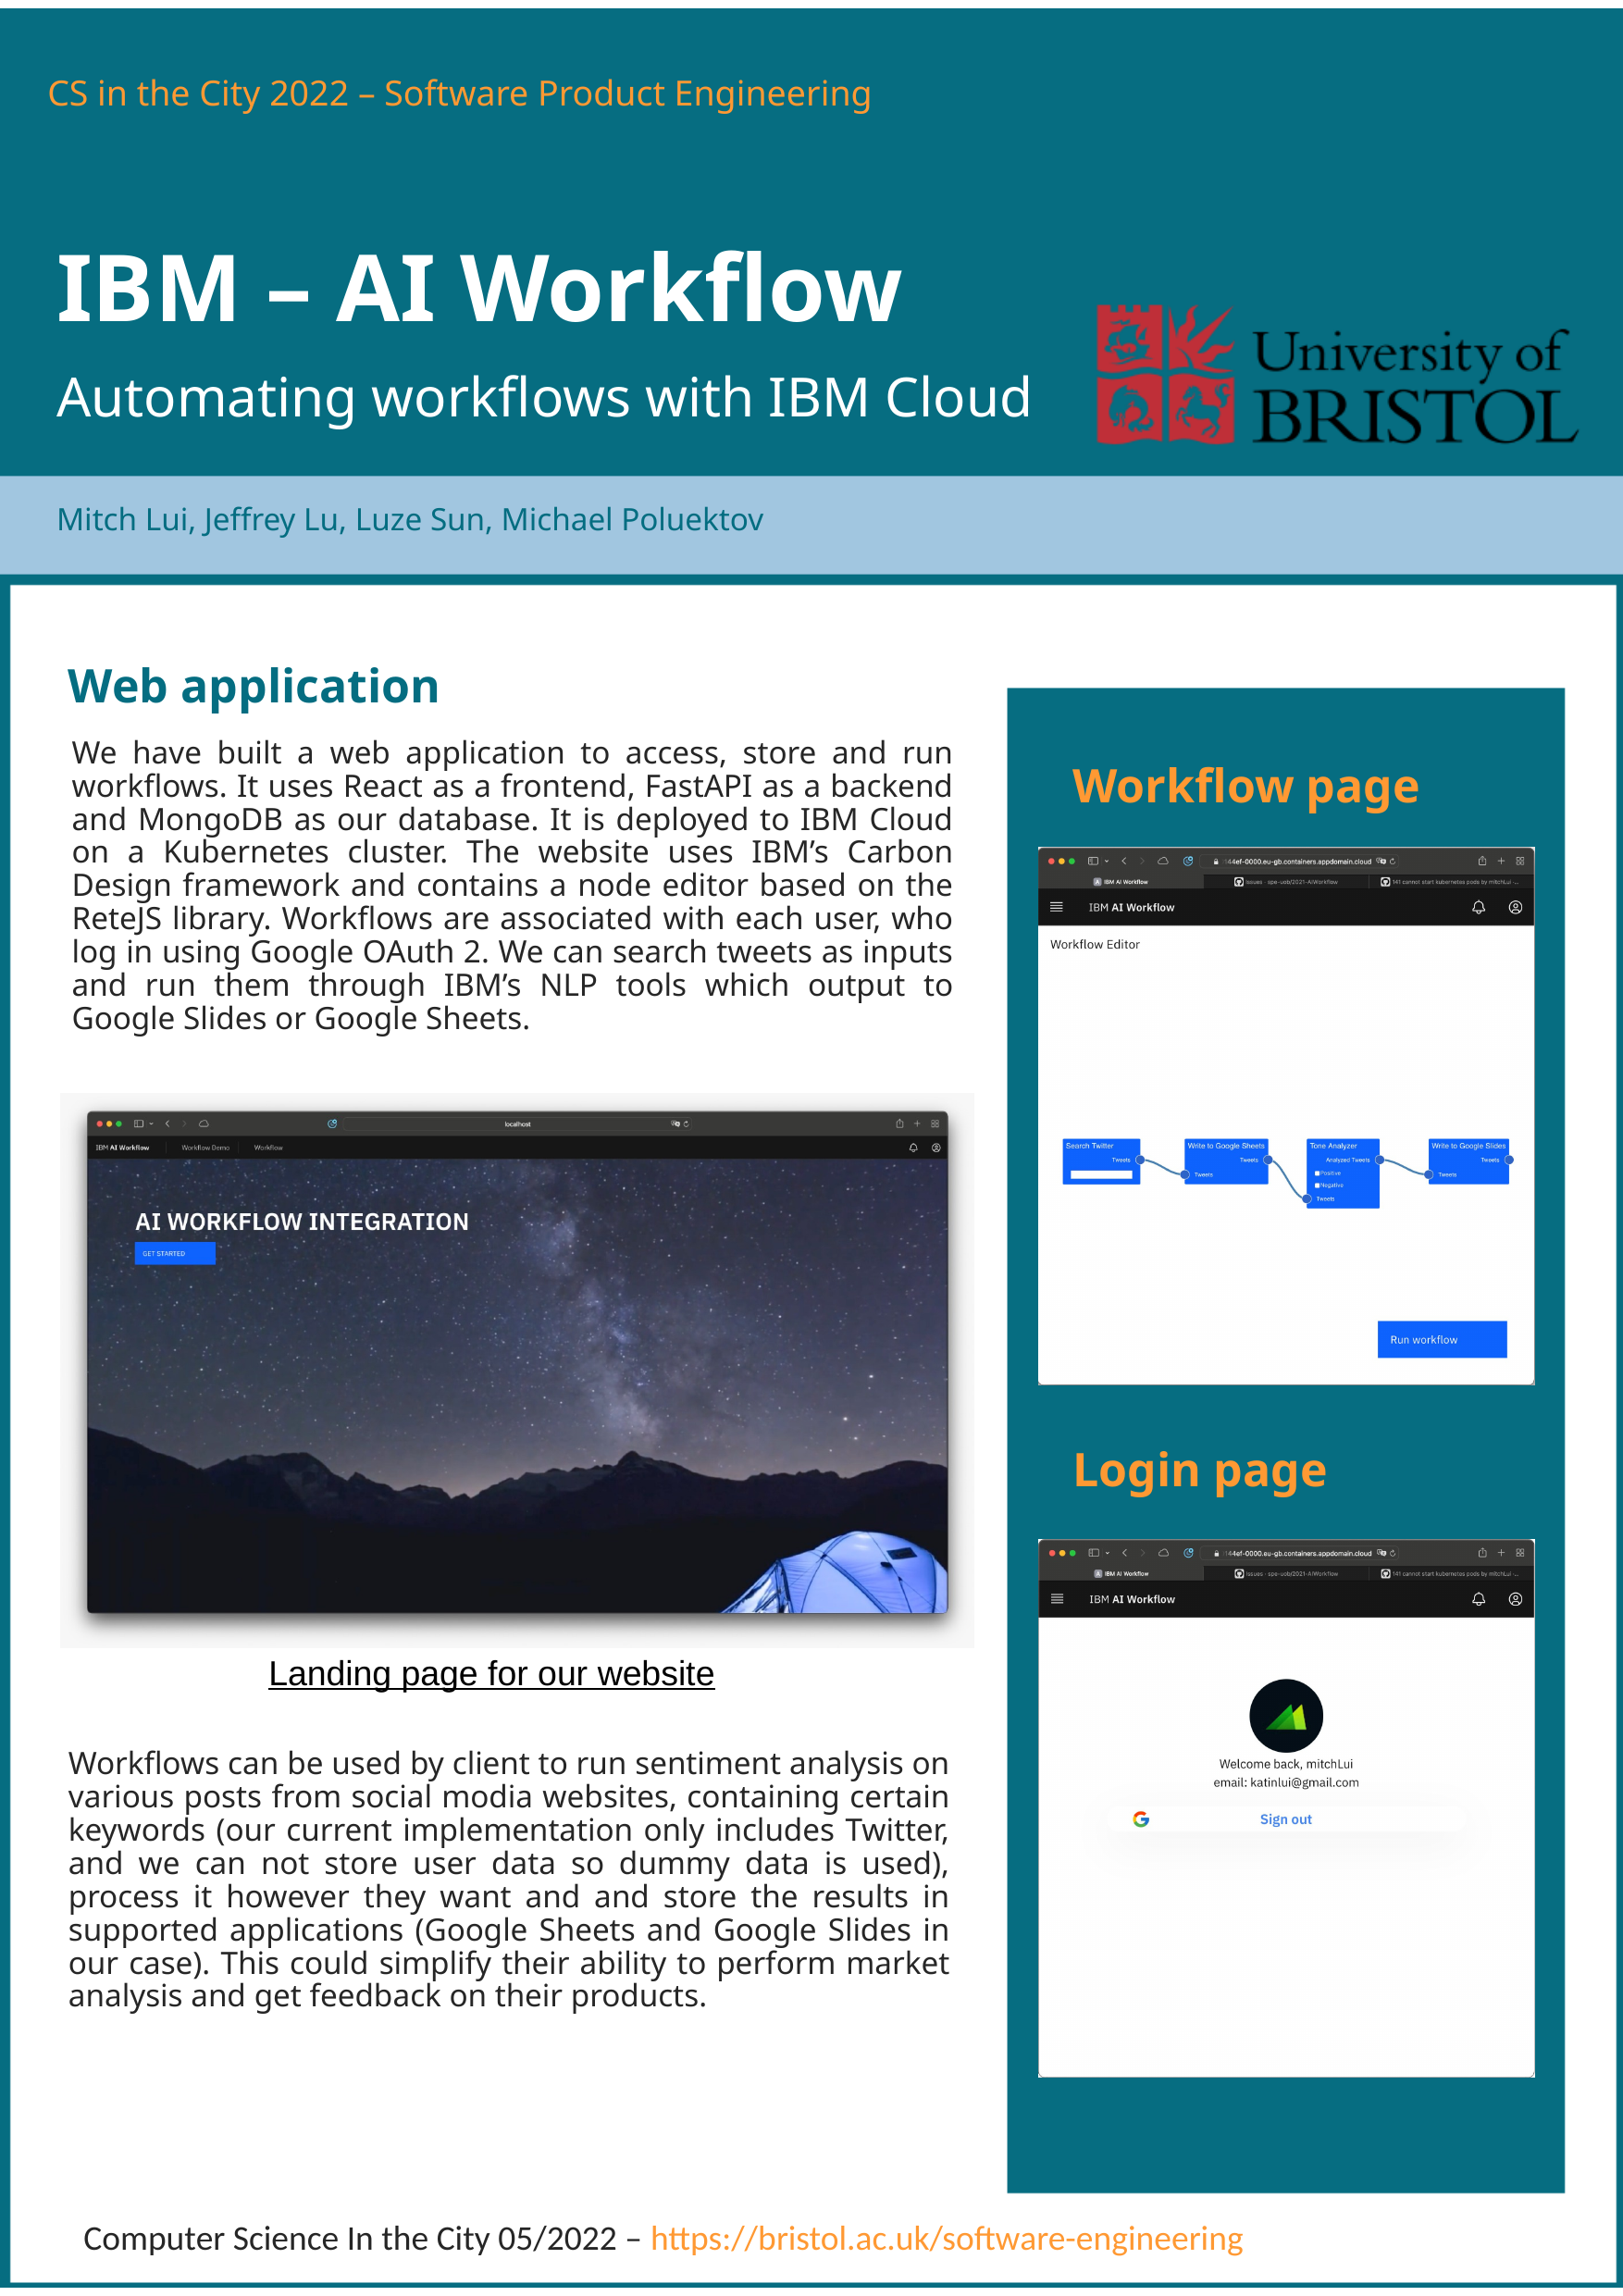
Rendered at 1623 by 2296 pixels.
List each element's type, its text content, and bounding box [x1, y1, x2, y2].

picture [60, 1093, 974, 1648]
list Login page [1059, 1439, 1476, 1532]
list Mitch Lui, Jeffrey Lu, Luze Sun, Michael Poluektov [42, 497, 1469, 558]
list Workflow page [1059, 755, 1476, 847]
picture [1038, 847, 1535, 1386]
list Web application [55, 655, 965, 760]
title IBM – AI Workflow [42, 159, 1214, 350]
list Workflows can be used by client to run sentiment analysis on various posts from social modia websites, containing certain keywords (our current implementation only includes Twitter, and we can not store user data so dummy data is used), process it however they want and and store the results in supported applications (Google Sheets and Google Slides in our case). This could simplify their ability to perform market analysis and get feedback on their products. [55, 1741, 966, 2078]
subtitle Automating workflows with IBM Cloud [42, 363, 1066, 454]
picture [1038, 1539, 1535, 2078]
text_box Landing page for our website [191, 1647, 793, 1722]
list We have built a web application to access, store and run workflows. It uses React as a frontend, FastAPI as a backend and MongoDB as our database. It is deployed to IBM Cloud on a Kubernetes cluster. The website uses IBM’s Carbon Design framework and contains a node editor based on the ReteJS library. Workflows are associated with each user, who log in using Google OAuth 2. We can search tweets as inputs and run them through IBM’s NLP tools which output to Google Slides or Google Sheets. [57, 730, 969, 1011]
